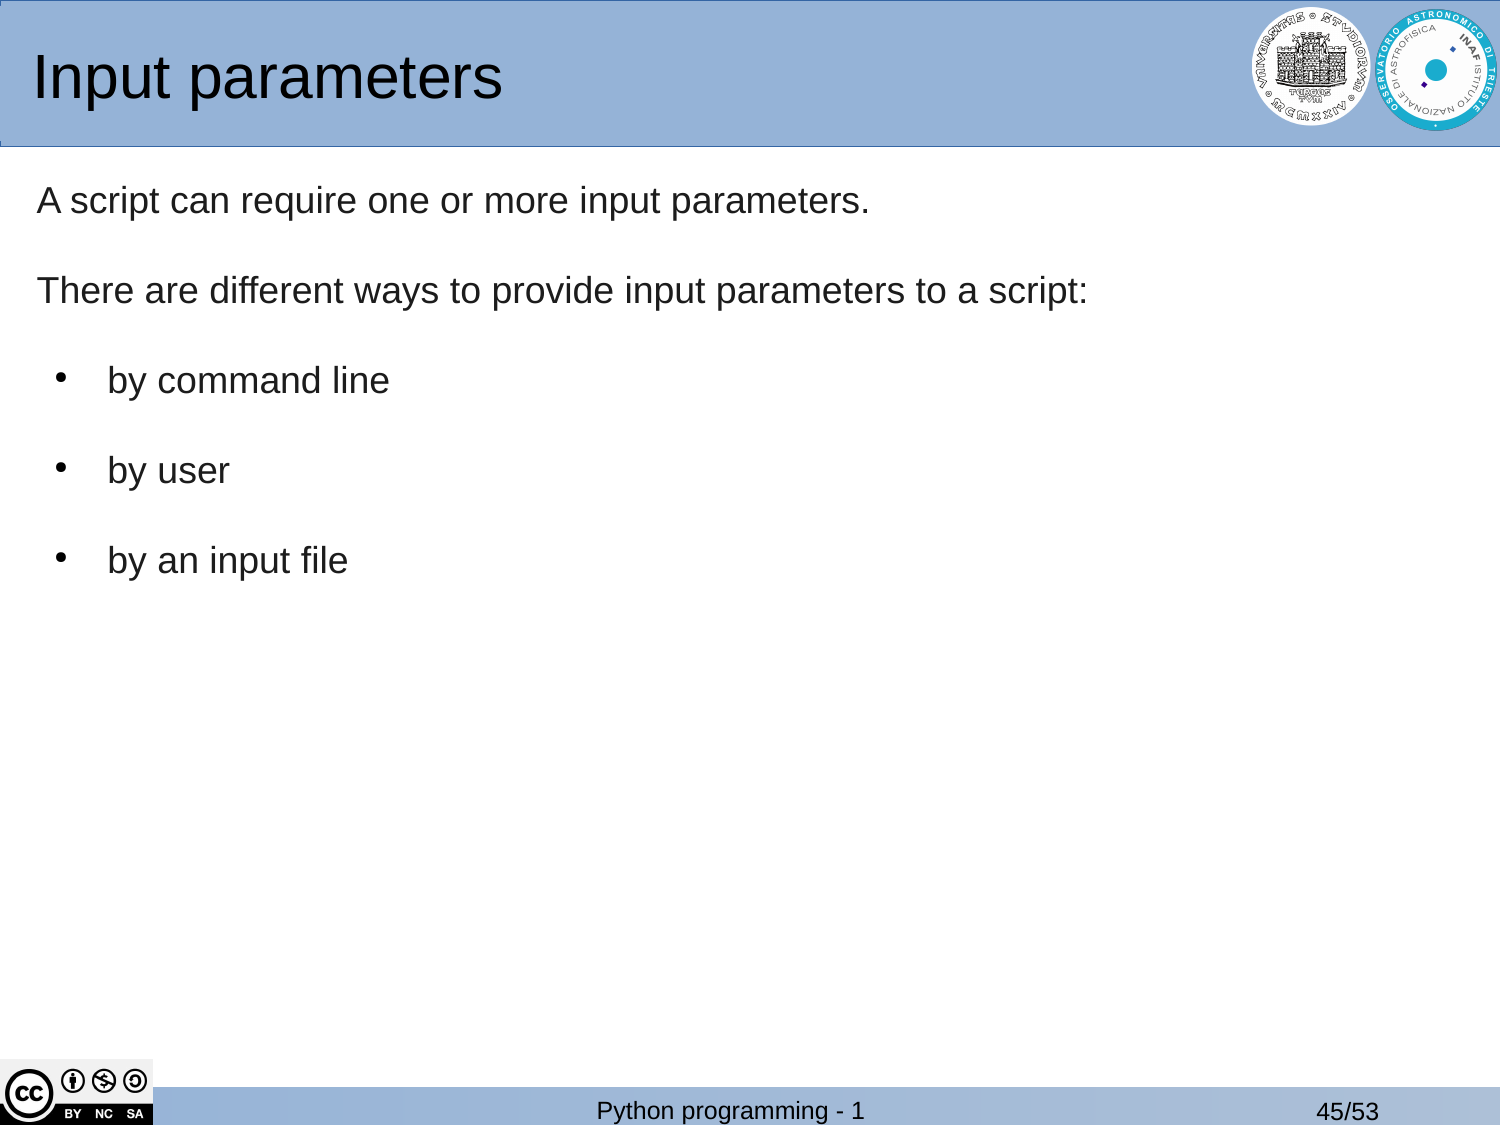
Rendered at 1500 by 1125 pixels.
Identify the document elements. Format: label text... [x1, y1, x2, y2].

list A script can require one or more input parameters. There are different ways to provide input parameters to a script: by command line by user by an input file [21, 168, 1455, 1041]
picture [0, 1059, 153, 1125]
picture [1252, 0, 1500, 156]
text_box Input parameters [0, 5, 1243, 141]
